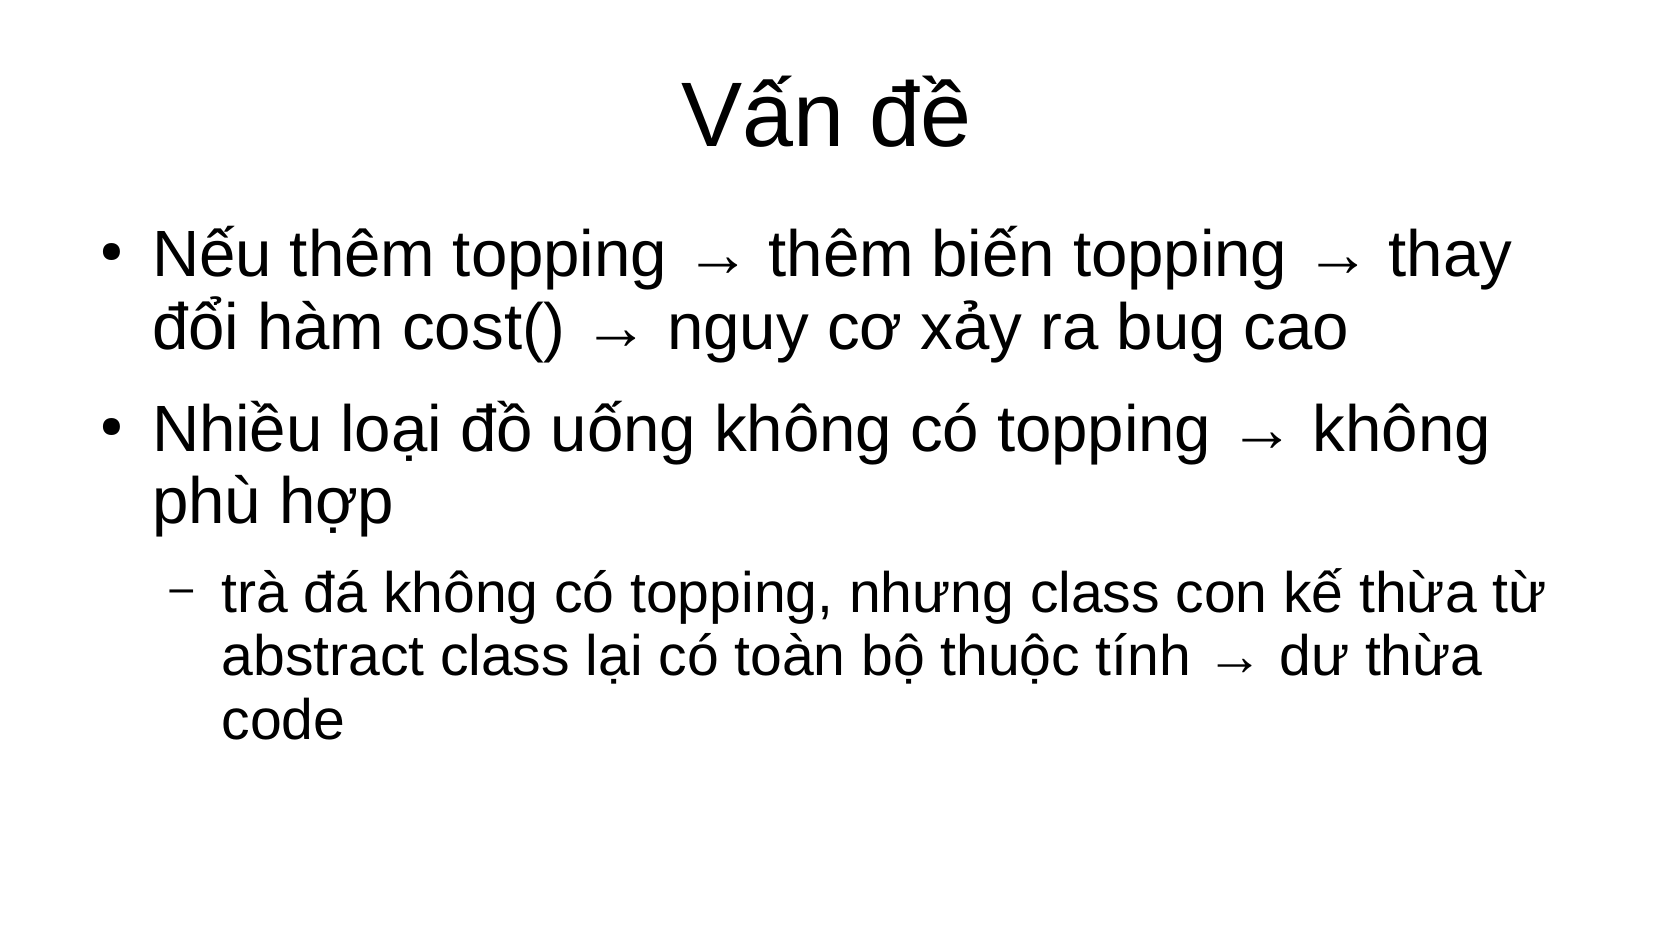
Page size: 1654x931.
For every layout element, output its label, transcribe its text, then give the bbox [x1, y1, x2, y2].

title Vấn đề [82, 37, 1571, 193]
list Nếu thêm topping → thêm biến topping → thay đổi hàm cost() → nguy cơ xảy ra bug cao Nhiều loại đồ uống không có topping → không phù hợp trà đá không có topping, nhưng class con kế thừa từ abstract class lại có toàn bộ thuộc tính → dư thừa code [82, 217, 1571, 758]
